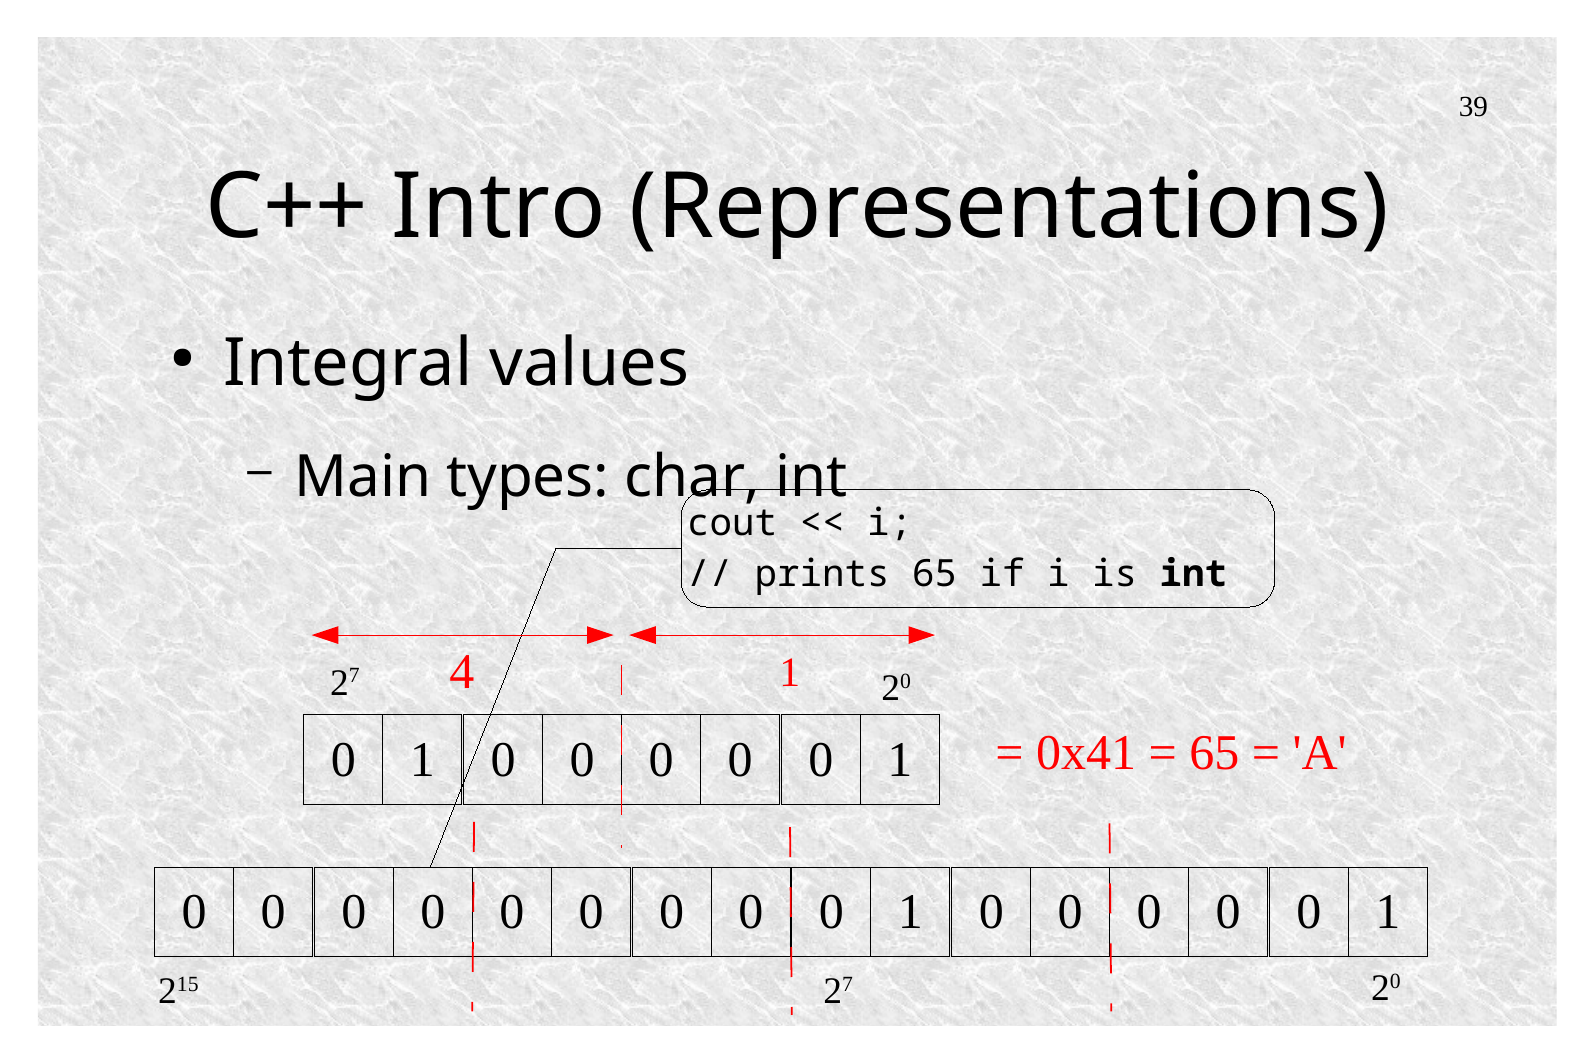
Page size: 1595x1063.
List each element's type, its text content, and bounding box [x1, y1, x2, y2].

text_box 1 [860, 714, 940, 805]
text_box 0 [314, 867, 393, 957]
text_box 1 [870, 867, 950, 957]
text_box 0 [622, 714, 700, 805]
text_box 1 [382, 714, 462, 805]
text_box 0 [1030, 867, 1110, 957]
text_box cout << i; // prints 65 if i is int [681, 489, 1275, 608]
text_box 27 [330, 661, 402, 718]
text_box 0 [951, 867, 1030, 957]
text_box 27 [823, 969, 893, 1026]
text_box 0 [303, 714, 382, 805]
text_box 0 [473, 867, 551, 957]
title C++ Intro (Representations) [149, 119, 1447, 285]
text_box 0 [711, 867, 791, 957]
text_box 0 [700, 714, 780, 805]
text_box 0 [154, 867, 233, 957]
text_box 215 [158, 969, 222, 1026]
text_box 0 [393, 867, 473, 957]
text_box 20 [881, 667, 912, 723]
text_box = 0x41 = 65 = 'A' [995, 725, 1440, 782]
text_box 1 [1348, 867, 1428, 957]
text_box 20 [1371, 967, 1402, 1023]
text_box 0 [463, 714, 542, 805]
text_box 0 [551, 867, 631, 957]
text_box 0 [791, 867, 870, 957]
text_box 0 [1269, 867, 1348, 957]
text_box 0 [1188, 867, 1268, 957]
text_box 0 [1110, 867, 1188, 957]
text_box 4 [449, 644, 475, 701]
text_box 0 [233, 867, 313, 957]
picture [37, 37, 1557, 1026]
text_box 0 [781, 714, 860, 805]
list Integral values Main types: char, int [152, 314, 1450, 937]
text_box 0 [632, 867, 711, 957]
text_box 0 [542, 714, 622, 805]
text_box 1 [779, 649, 801, 698]
